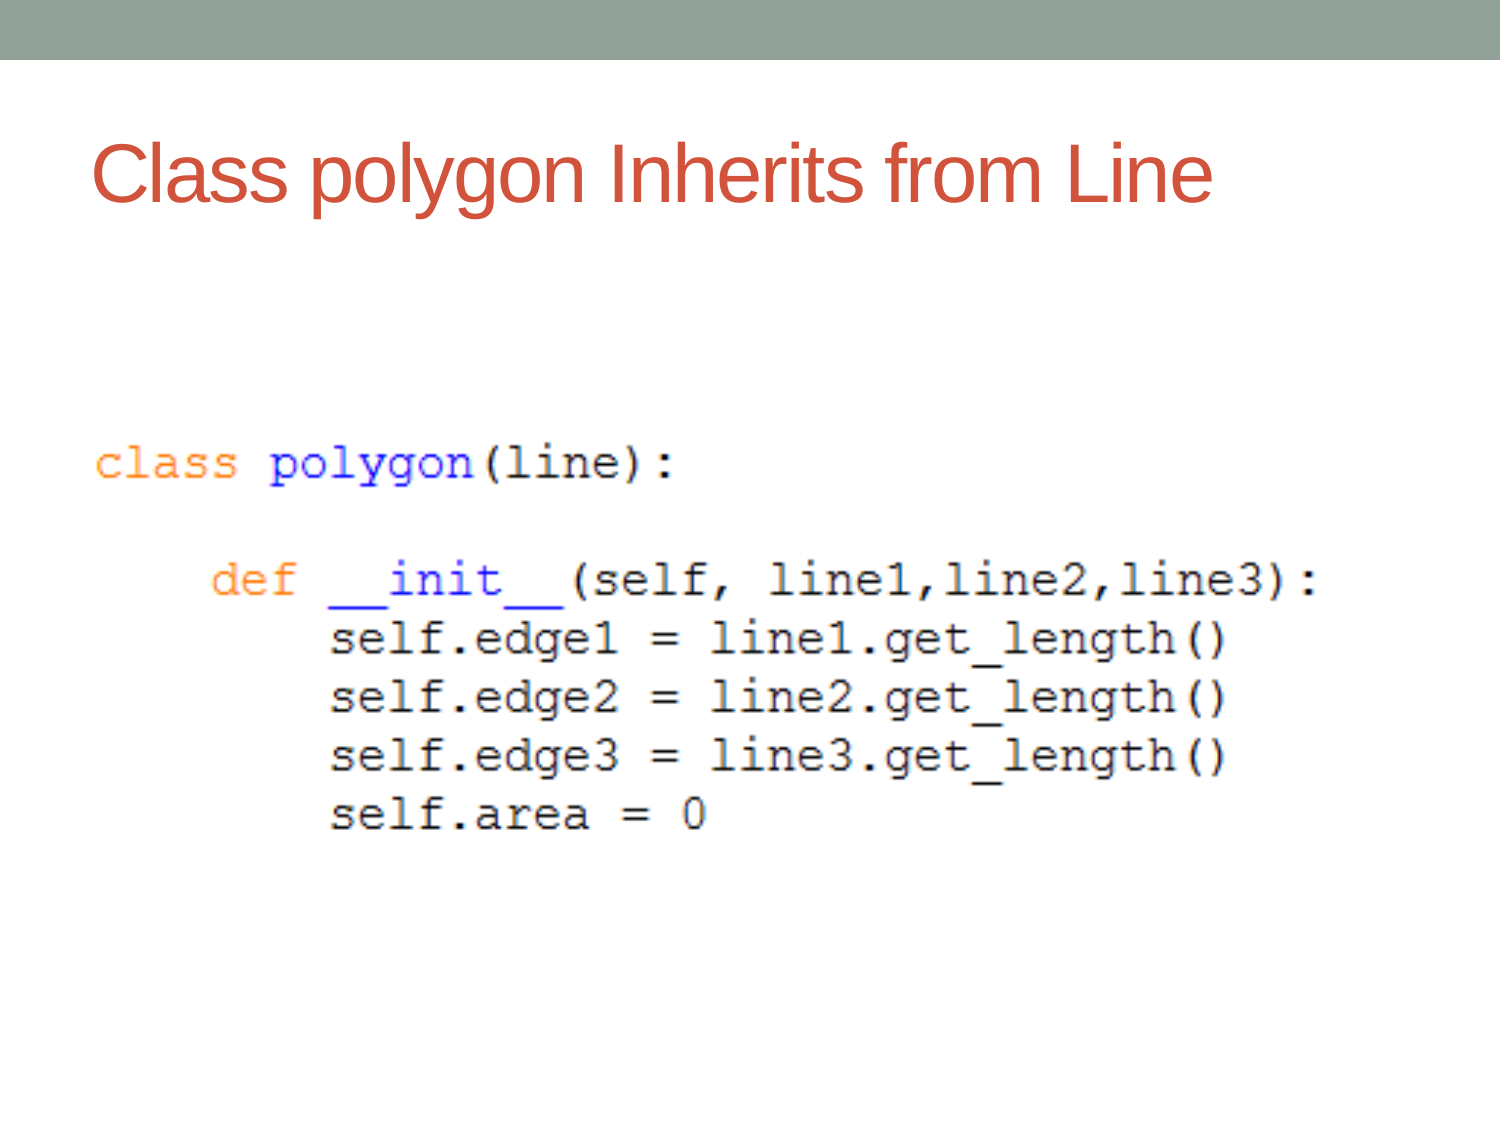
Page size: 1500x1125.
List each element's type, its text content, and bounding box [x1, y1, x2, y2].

title Class polygon Inherits from Line [75, 87, 1426, 251]
picture [87, 425, 1409, 838]
